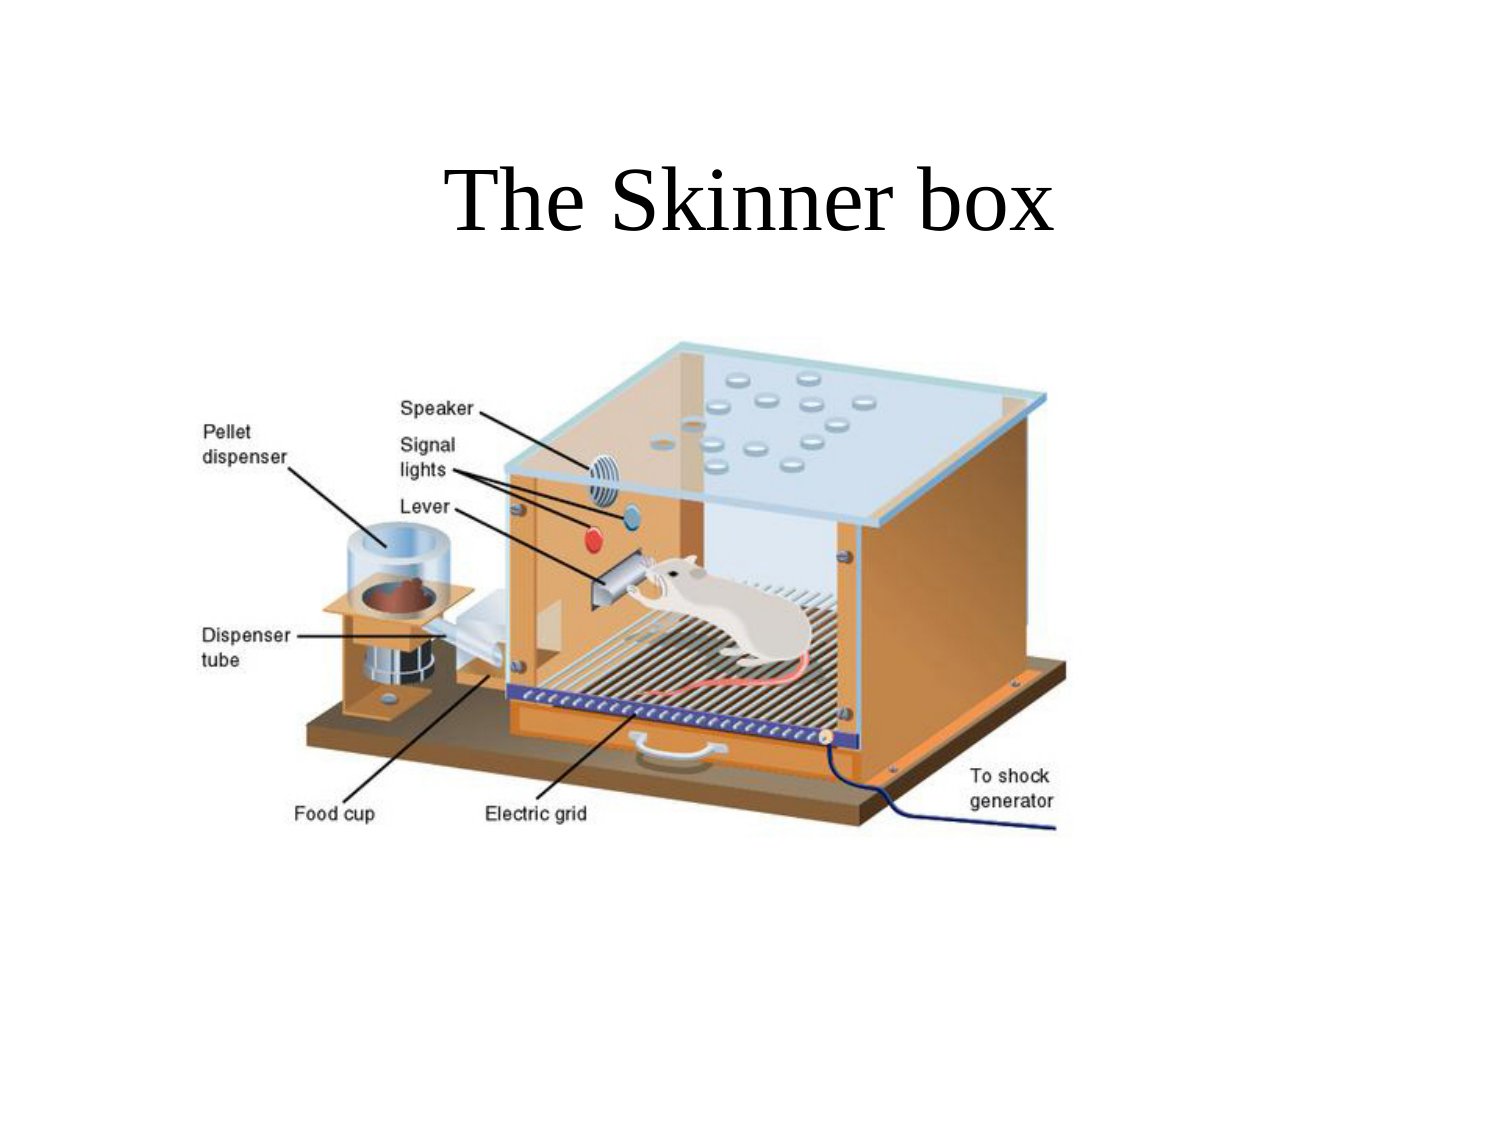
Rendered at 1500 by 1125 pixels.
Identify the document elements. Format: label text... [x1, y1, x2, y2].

title The Skinner box [112, 99, 1388, 288]
picture [183, 326, 1096, 853]
